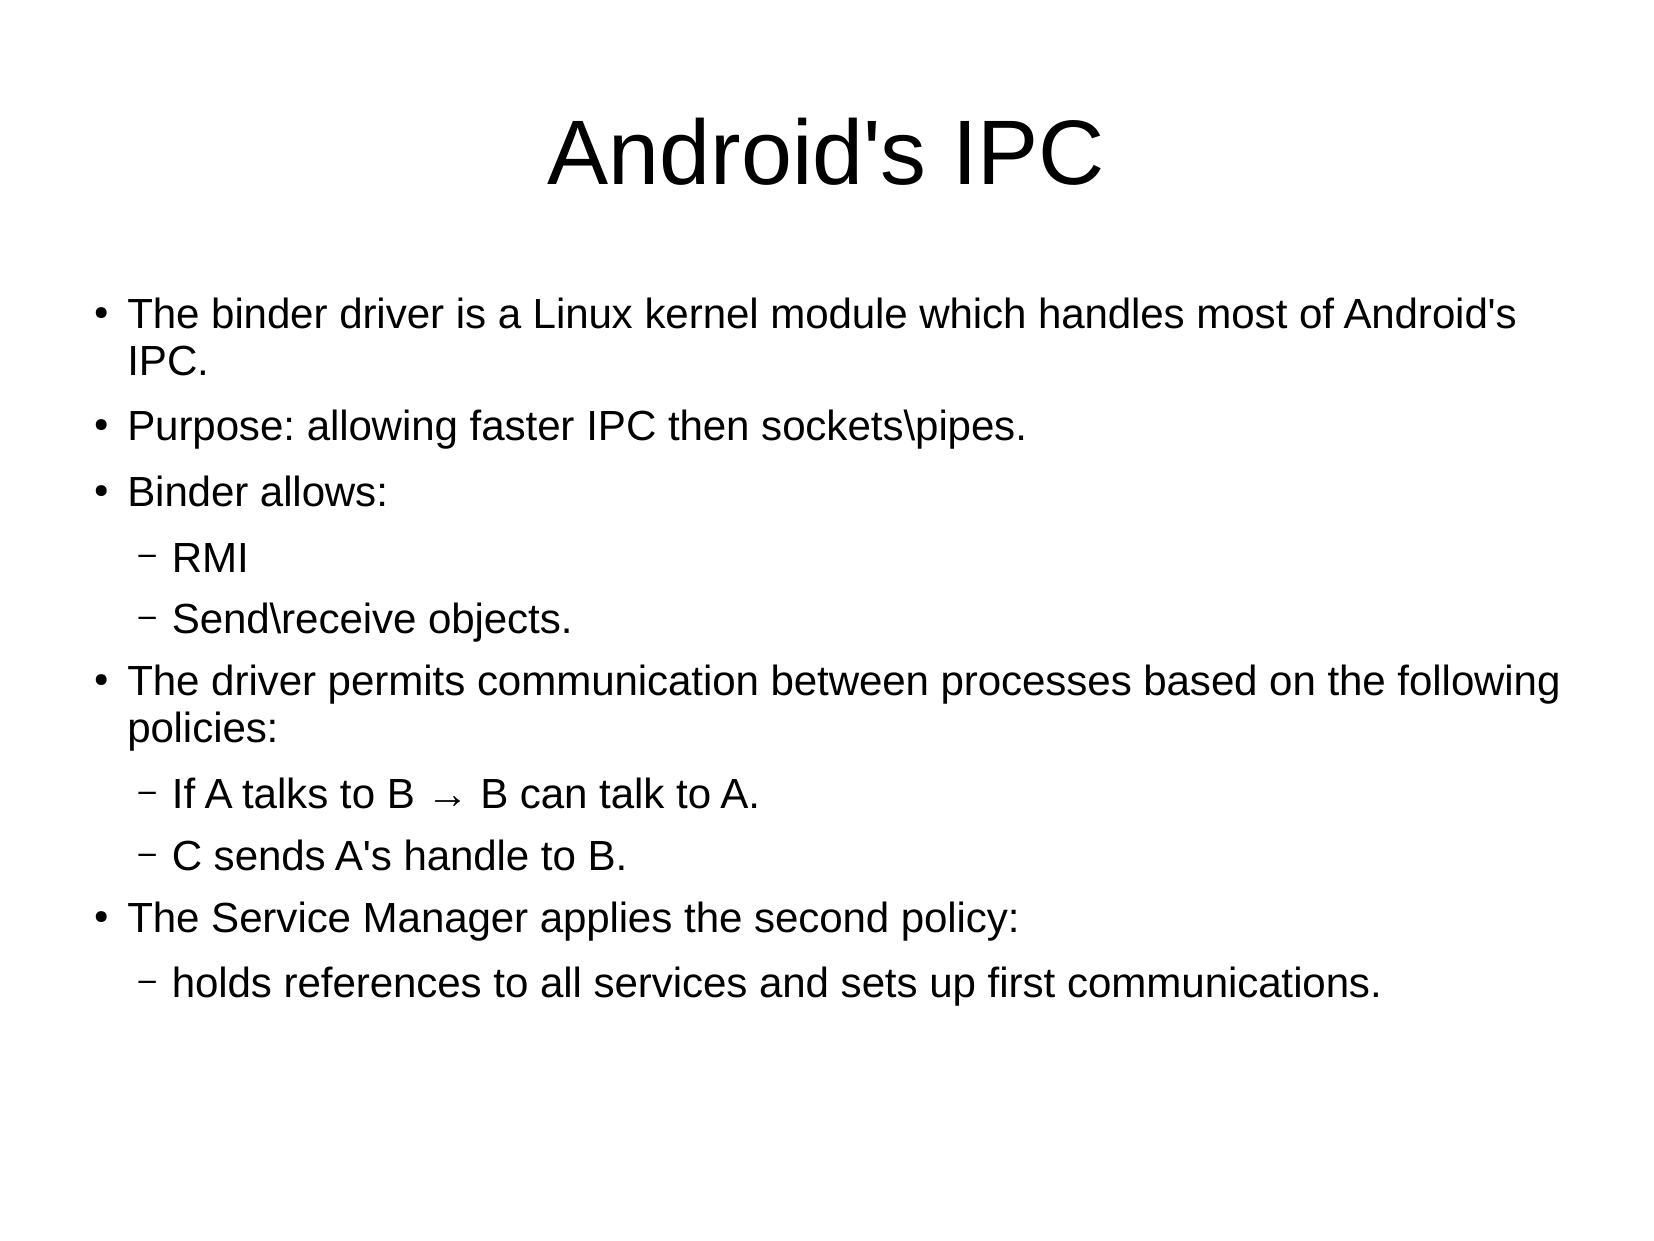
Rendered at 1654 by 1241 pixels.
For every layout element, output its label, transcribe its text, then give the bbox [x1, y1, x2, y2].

list The binder driver is a Linux kernel module which handles most of Android's IPC. Purpose: allowing faster IPC then sockets\pipes. Binder allows: RMI Send\receive objects. The driver permits communication between processes based on the following policies: If A talks to B → B can talk to A. C sends A's handle to B. The Service Manager applies the second policy: holds references to all services and sets up first communications. [82, 290, 1571, 1010]
title Android's IPC [82, 49, 1571, 257]
